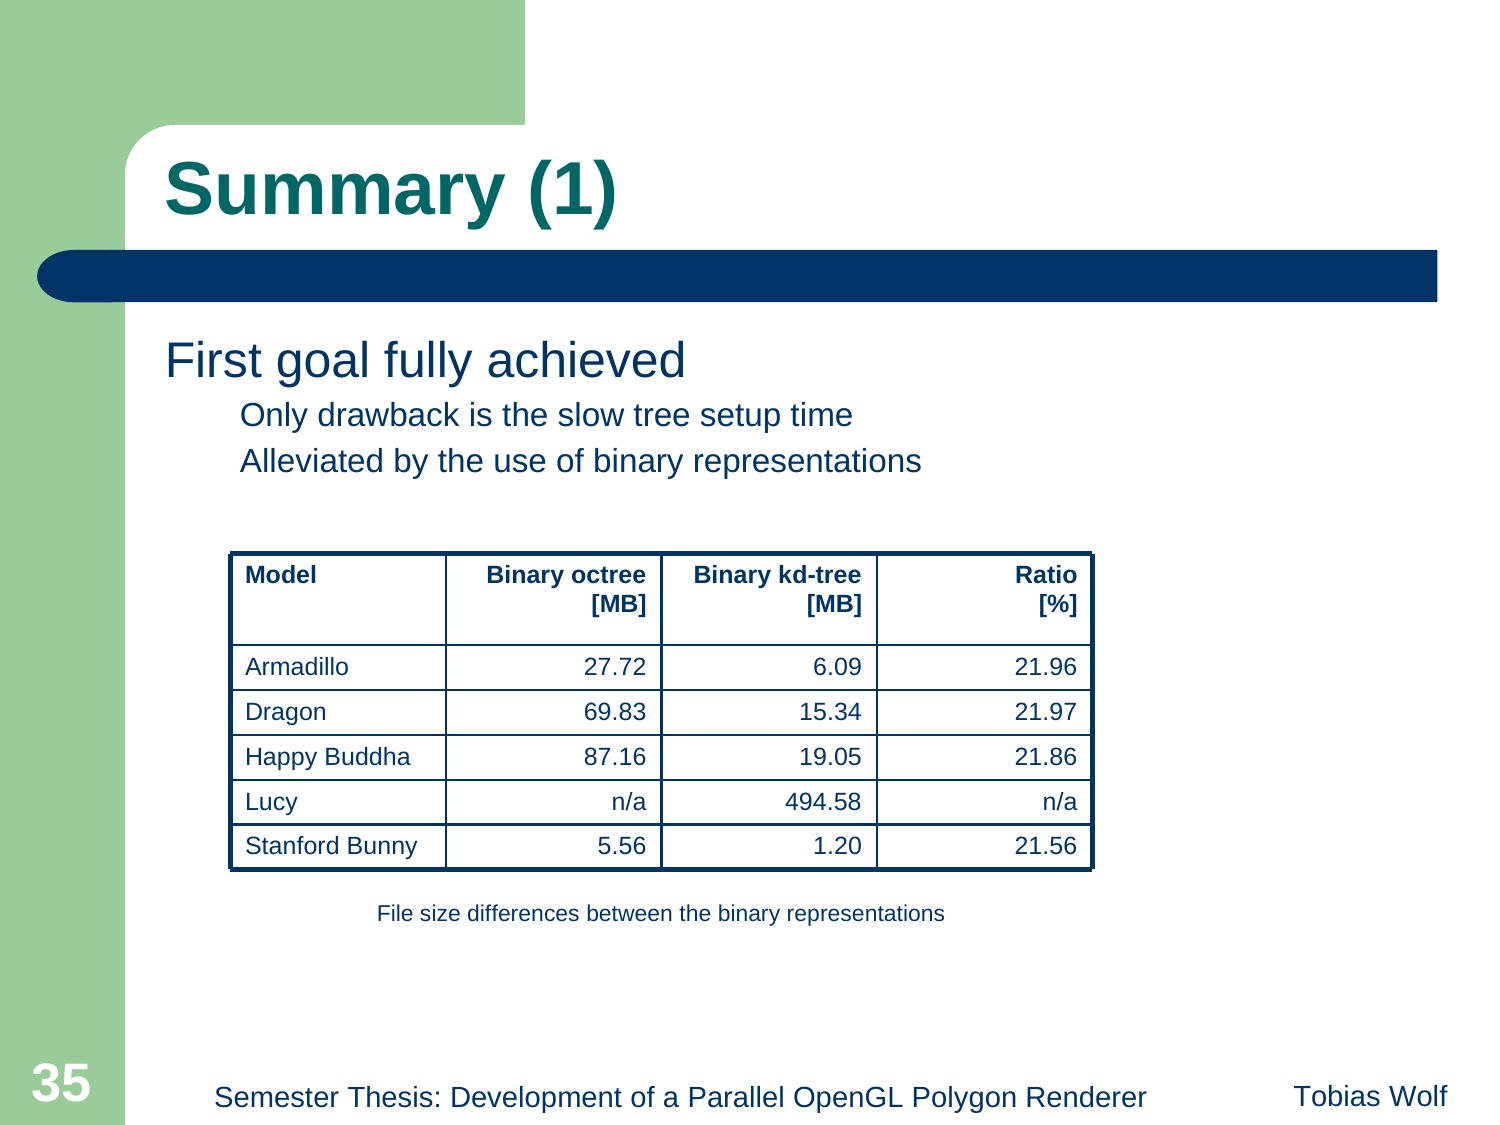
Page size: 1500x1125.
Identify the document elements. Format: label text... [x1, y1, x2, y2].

text_box n/a [447, 781, 660, 823]
text_box Binary kd-tree [MB] [663, 556, 876, 644]
text_box 21.56 [878, 826, 1090, 867]
text_box 6.09 [663, 646, 876, 689]
text_box Ratio [%] [878, 556, 1090, 644]
text_box Happy Buddha [233, 736, 445, 779]
text_box Model [233, 556, 445, 644]
text_box Dragon [233, 691, 445, 734]
text_box 87.16 [447, 736, 660, 779]
text_box 15.34 [663, 691, 876, 734]
text_box File size differences between the binary representations [230, 893, 1093, 953]
text_box 27.72 [447, 646, 660, 689]
text_box 19.05 [663, 736, 876, 779]
title Summary (1) [149, 124, 1463, 238]
text_box Lucy [233, 781, 445, 823]
text_box Stanford Bunny [233, 826, 445, 867]
text_box 69.83 [447, 691, 660, 734]
text_box 21.96 [878, 646, 1090, 689]
text_box 5.56 [447, 826, 660, 867]
text_box 21.97 [878, 691, 1090, 734]
text_box 1.20 [663, 826, 876, 867]
text_box Armadillo [233, 646, 445, 689]
text_box 494.58 [663, 781, 876, 823]
list First goal fully achieved Only drawback is the slow tree setup time Alleviated by the use of binary representations [149, 324, 1463, 1001]
text_box 21.86 [878, 736, 1090, 779]
text_box n/a [878, 781, 1090, 823]
text_box Binary octree [MB] [447, 556, 660, 644]
